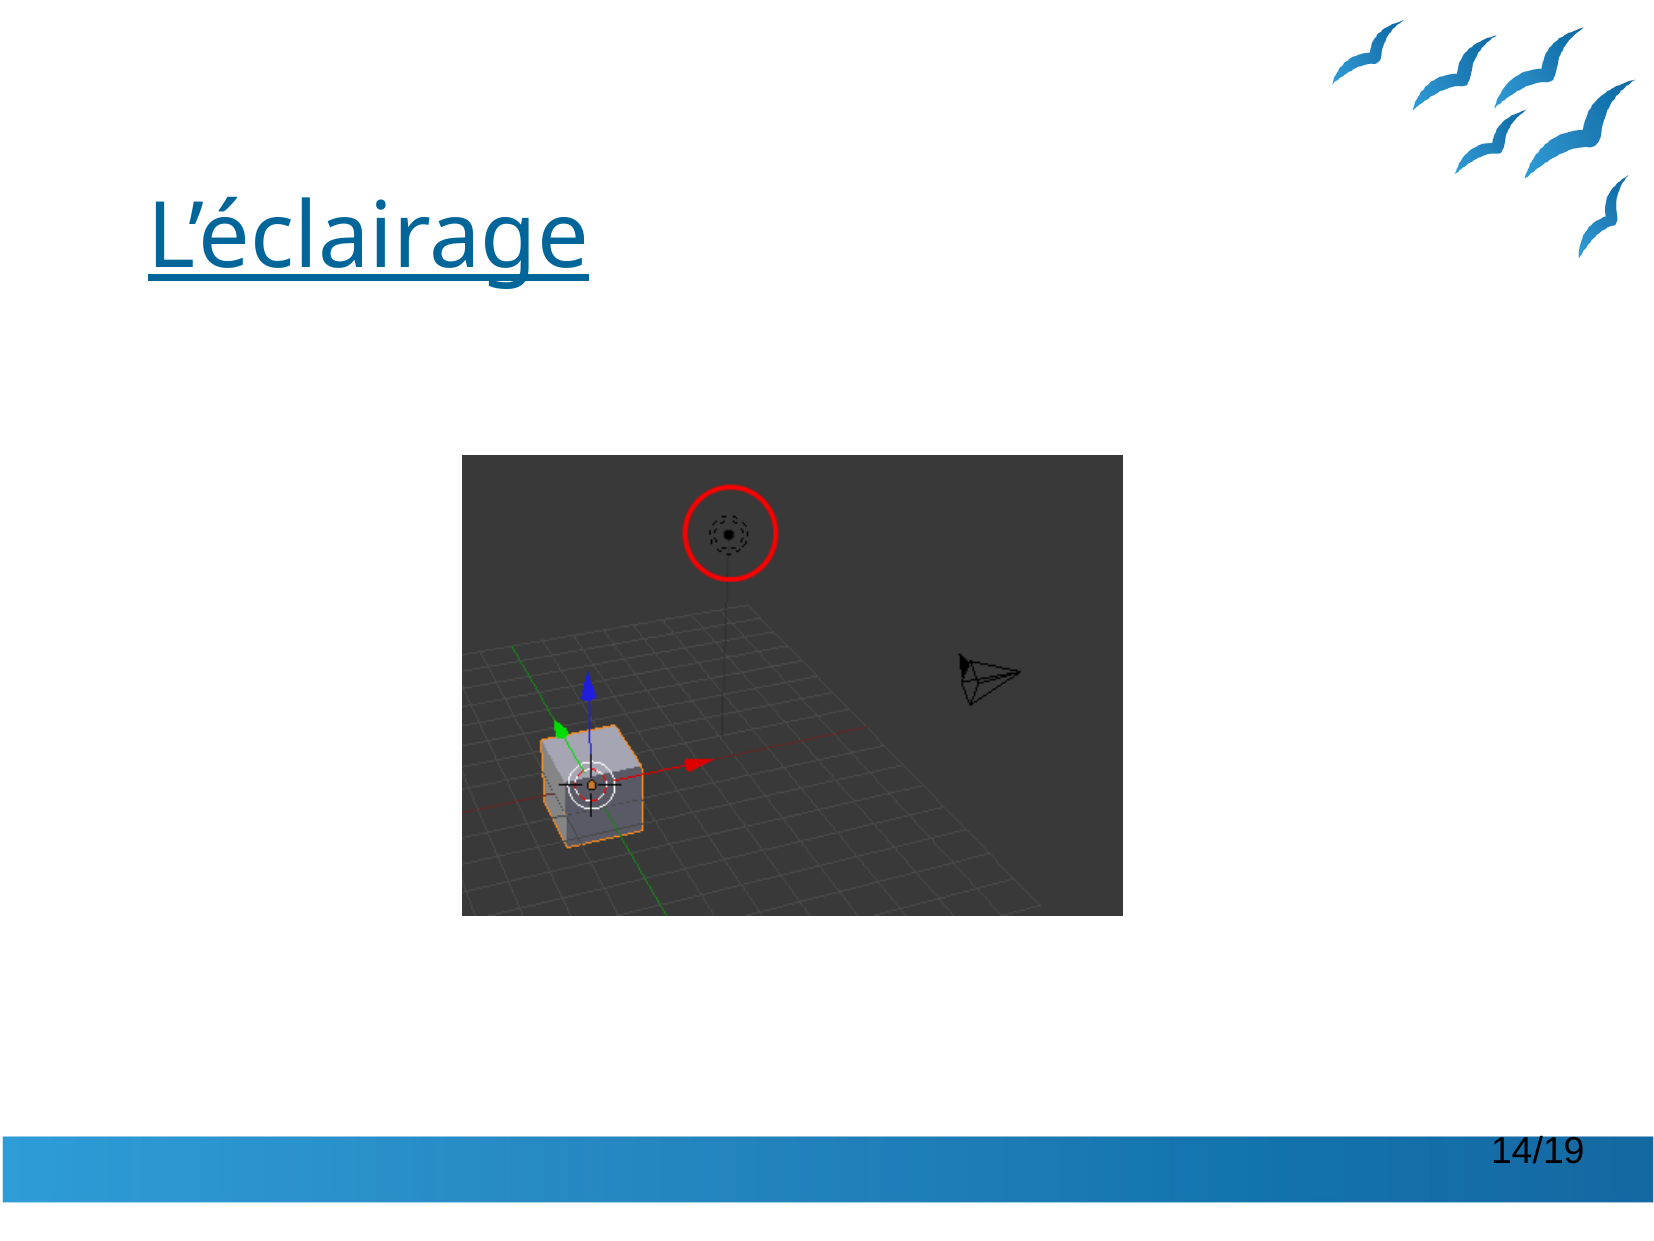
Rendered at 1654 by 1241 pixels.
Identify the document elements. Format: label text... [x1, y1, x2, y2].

title L’éclairage [147, 173, 1506, 290]
picture [0, 0, 1654, 1241]
text_box <numéro>/19 [1476, 1122, 1654, 1193]
